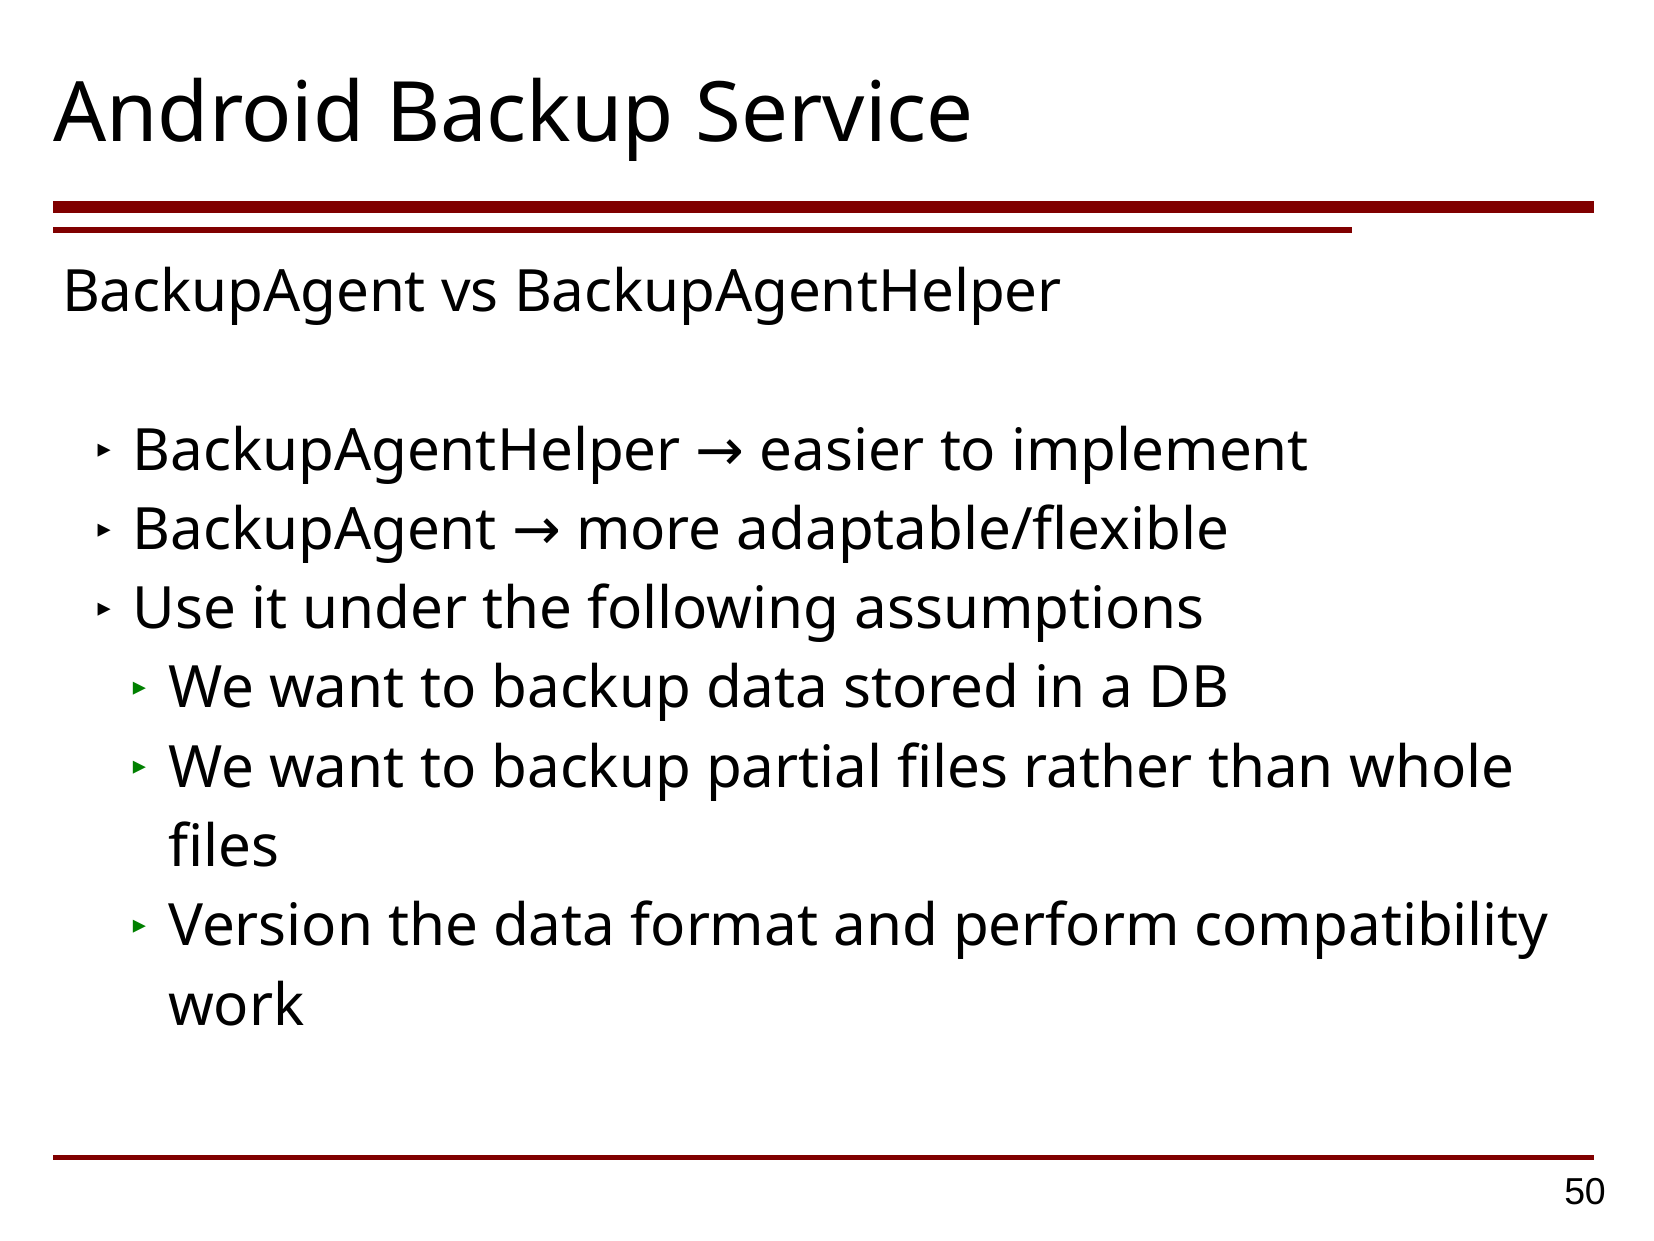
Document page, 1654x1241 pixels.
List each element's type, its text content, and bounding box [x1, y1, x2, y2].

text_box BackupAgent vs BackupAgentHelper BackupAgentHelper → easier to implement BackupAgent → more adaptable/flexible Use it under the following assumptions We want to backup data stored in a DB We want to backup partial files rather than whole files Version the data format and perform compatibility work [47, 242, 1613, 882]
text_box [58, 882, 1408, 1152]
text_box <número> [35, 1163, 1654, 1221]
subtitle Android Backup Service [53, 48, 1542, 172]
